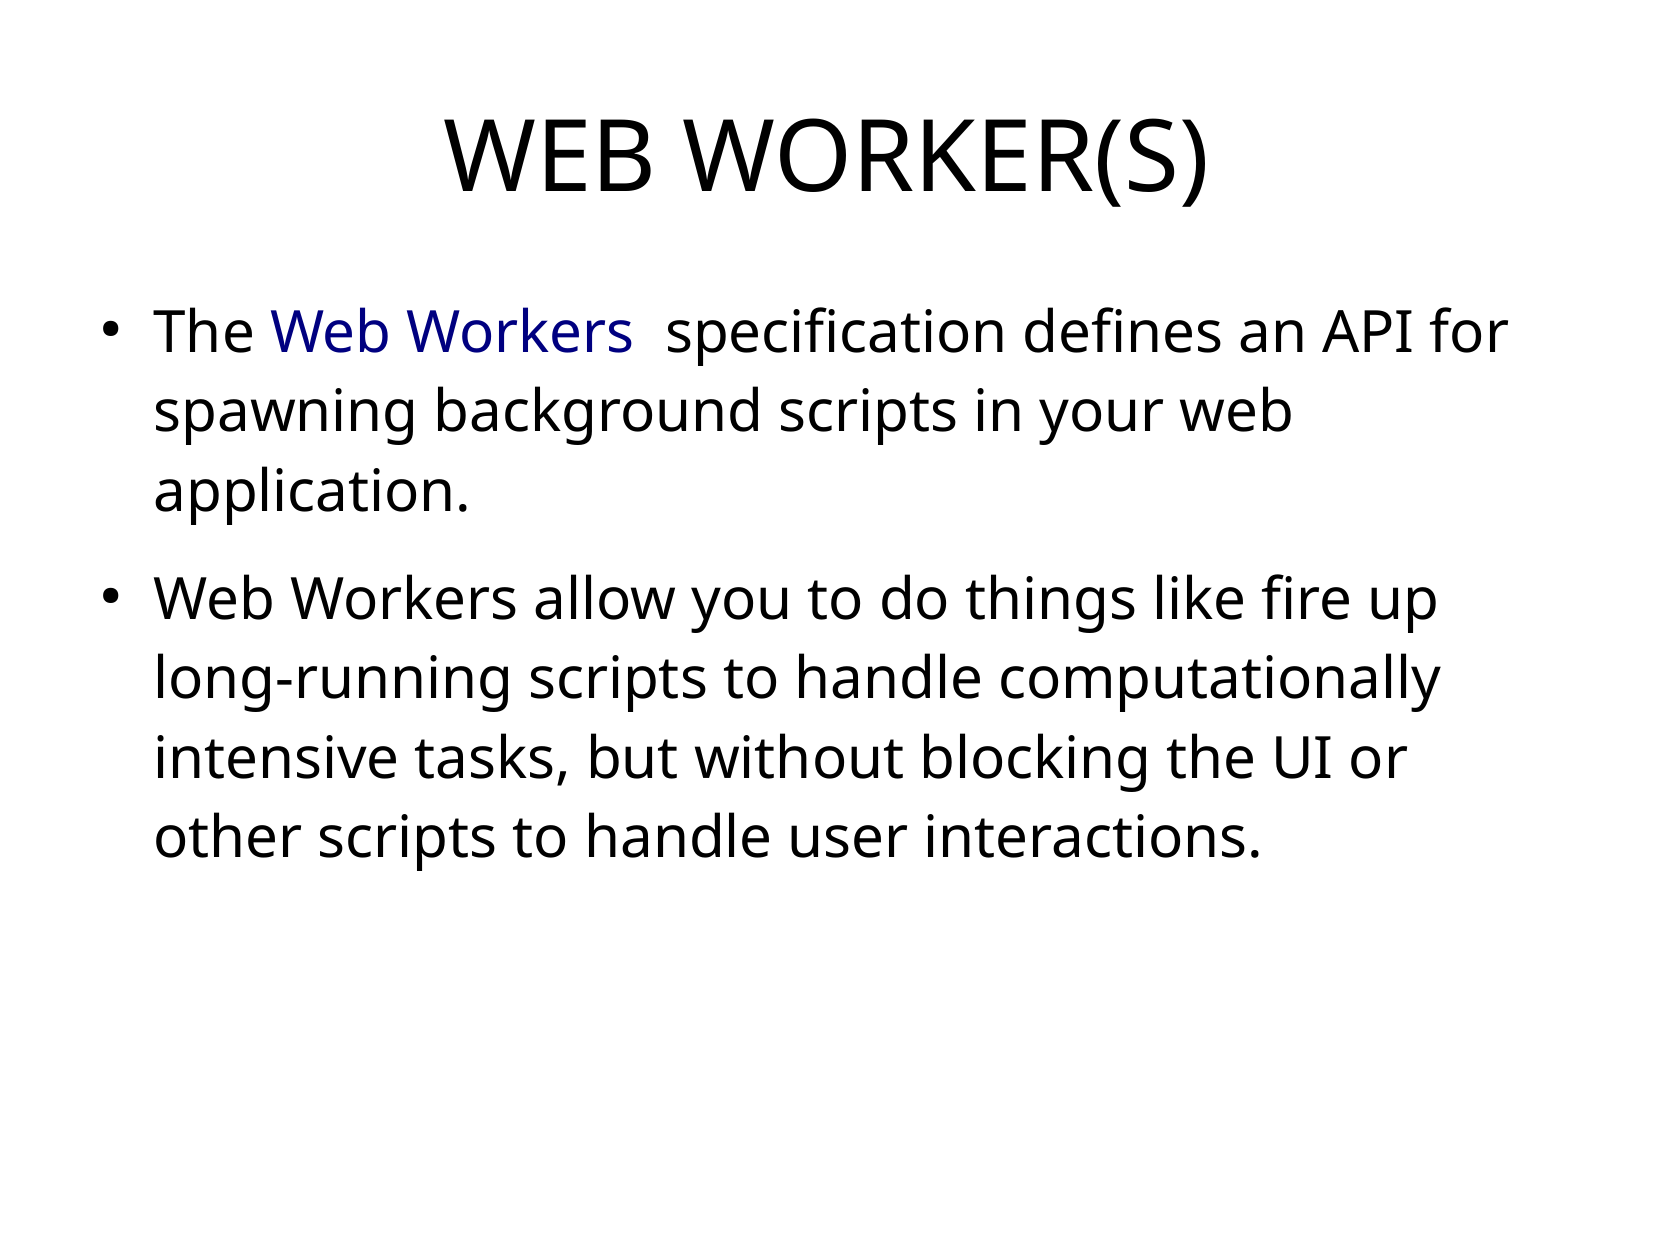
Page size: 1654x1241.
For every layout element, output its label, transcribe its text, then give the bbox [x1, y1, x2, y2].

title WEB WORKER(S) [82, 49, 1571, 257]
list The Web Workers specification defines an API for spawning background scripts in your web application. Web Workers allow you to do things like fire up long-running scripts to handle computationally intensive tasks, but without blocking the UI or other scripts to handle user interactions. [82, 290, 1571, 1010]
